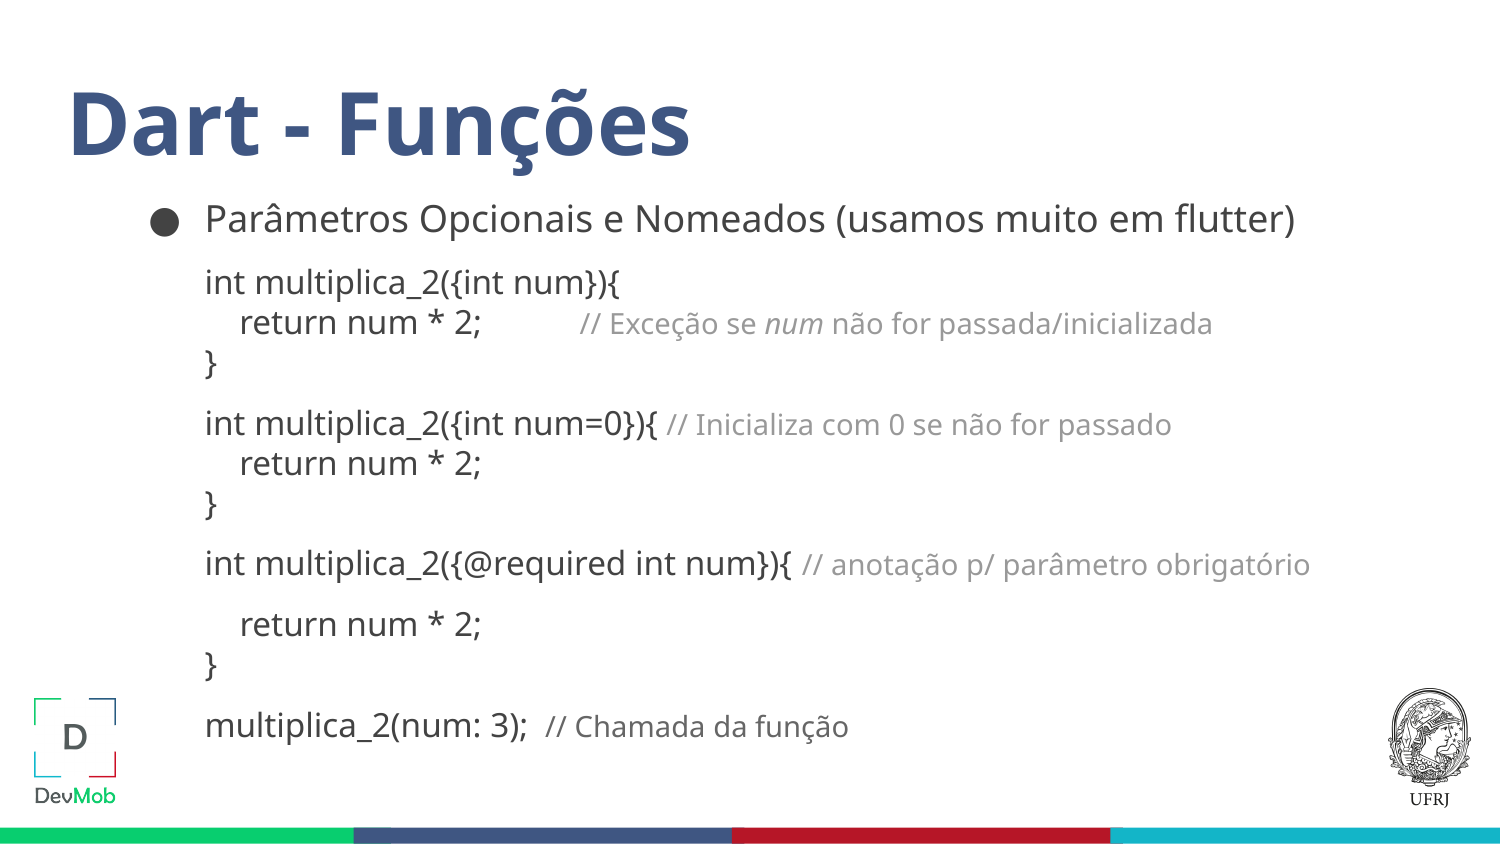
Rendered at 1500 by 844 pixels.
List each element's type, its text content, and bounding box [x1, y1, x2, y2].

title Dart - Funções [51, 51, 1449, 189]
picture [1388, 688, 1471, 808]
picture [34, 698, 116, 808]
list Parâmetros Opcionais e Nomeados (usamos muito em flutter) int multiplica_2({int num}){ return num * 2; // Exceção se num não for passada/inicializada } int multiplica_2({int num=0}){ // Inicializa com 0 se não for passado return num * 2; } int multiplica_2({@required int num}){ // anotação p/ parâmetro obrigatório return num * 2; } multiplica_2(num: 3); // Chamada da função [114, 188, 1394, 752]
